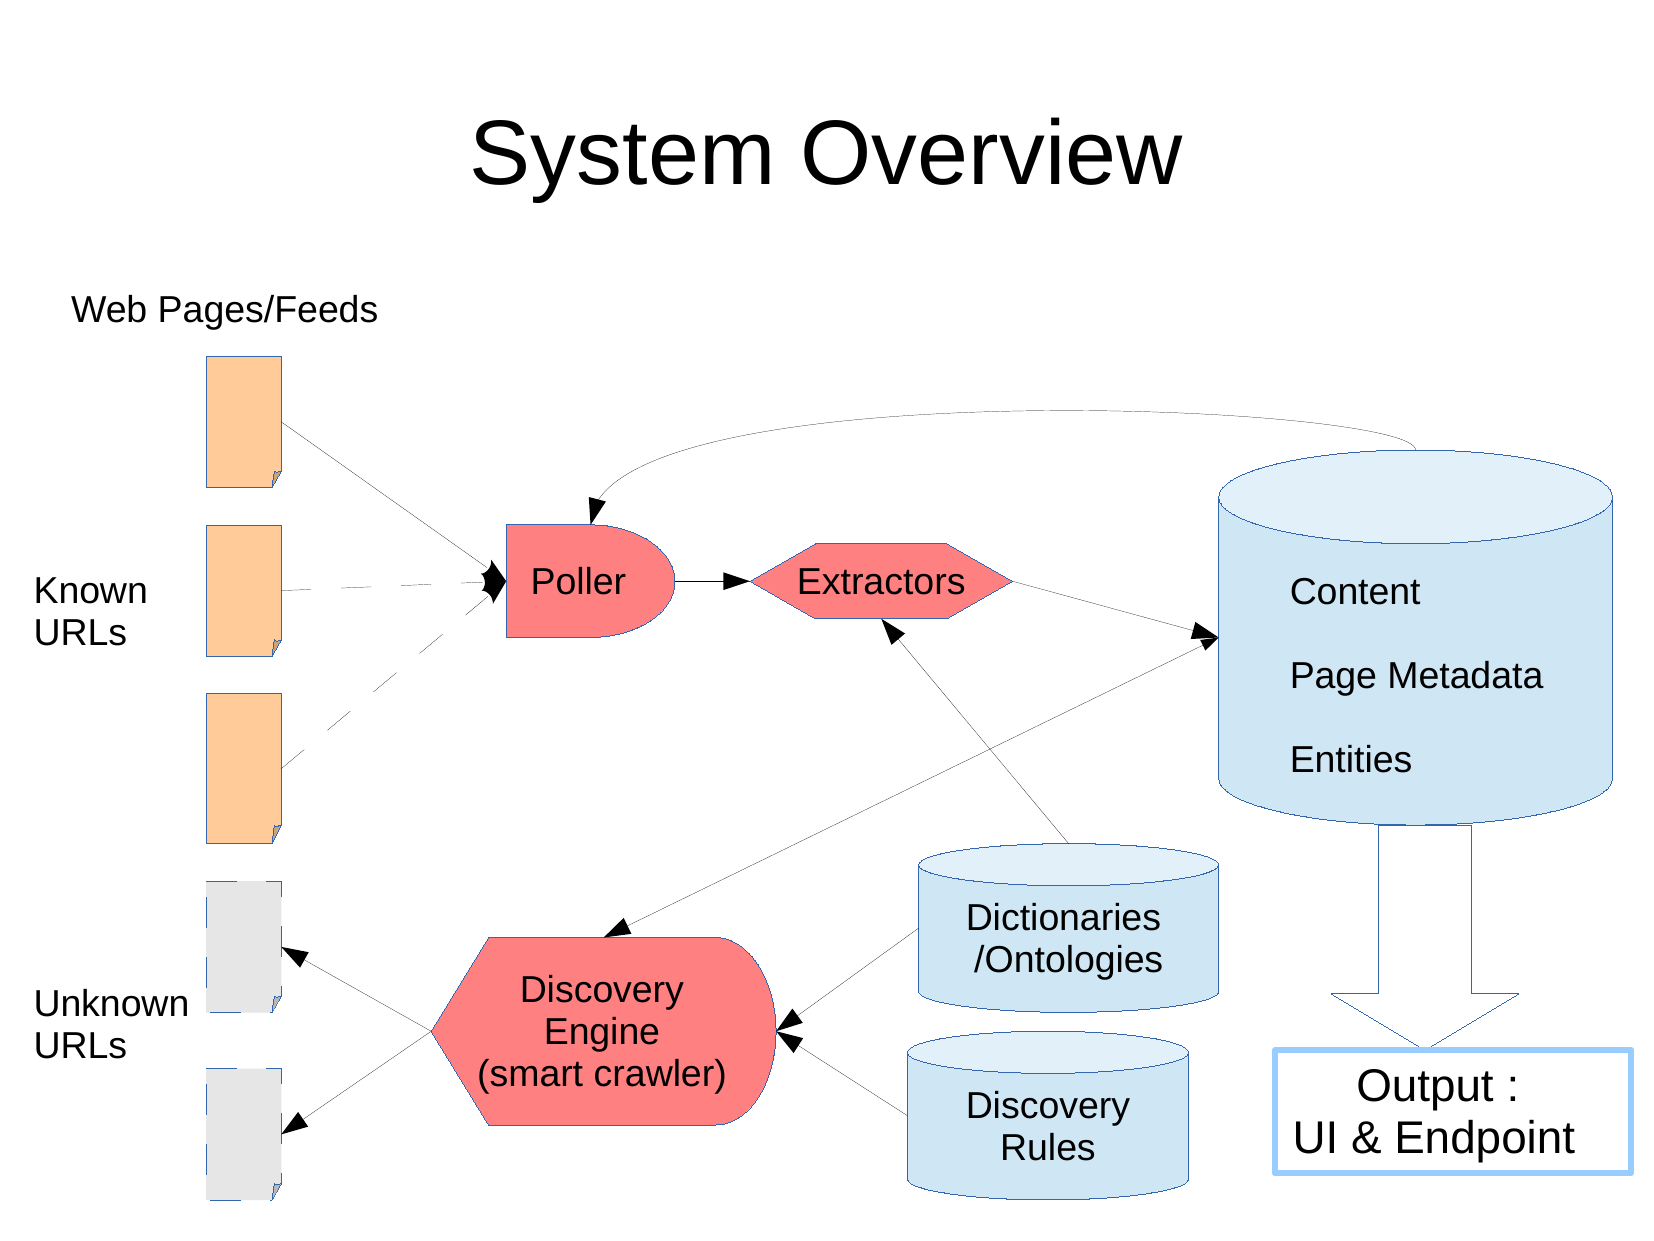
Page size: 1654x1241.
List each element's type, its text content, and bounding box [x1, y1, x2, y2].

text_box Discovery Rules [907, 1055, 1189, 1200]
text_box [206, 525, 282, 657]
text_box Extractors [750, 543, 1013, 619]
text_box [206, 881, 282, 1013]
text_box [206, 356, 282, 488]
text_box Content Page Metadata Entities [1275, 562, 1607, 788]
text_box Known URLs [18, 562, 169, 662]
text_box Dictionaries /Ontologies [918, 866, 1219, 1013]
text_box Discovery Engine (smart crawler) [431, 937, 777, 1126]
text_box [206, 693, 282, 844]
text_box Web Pages/Feeds [56, 281, 393, 339]
text_box [206, 1068, 282, 1201]
text_box Output : UI & Endpoint [1275, 1050, 1632, 1174]
title System Overview [82, 49, 1571, 257]
text_box Unknown URLs [18, 975, 207, 1074]
text_box Poller [506, 524, 675, 638]
text_box [1218, 499, 1613, 1047]
